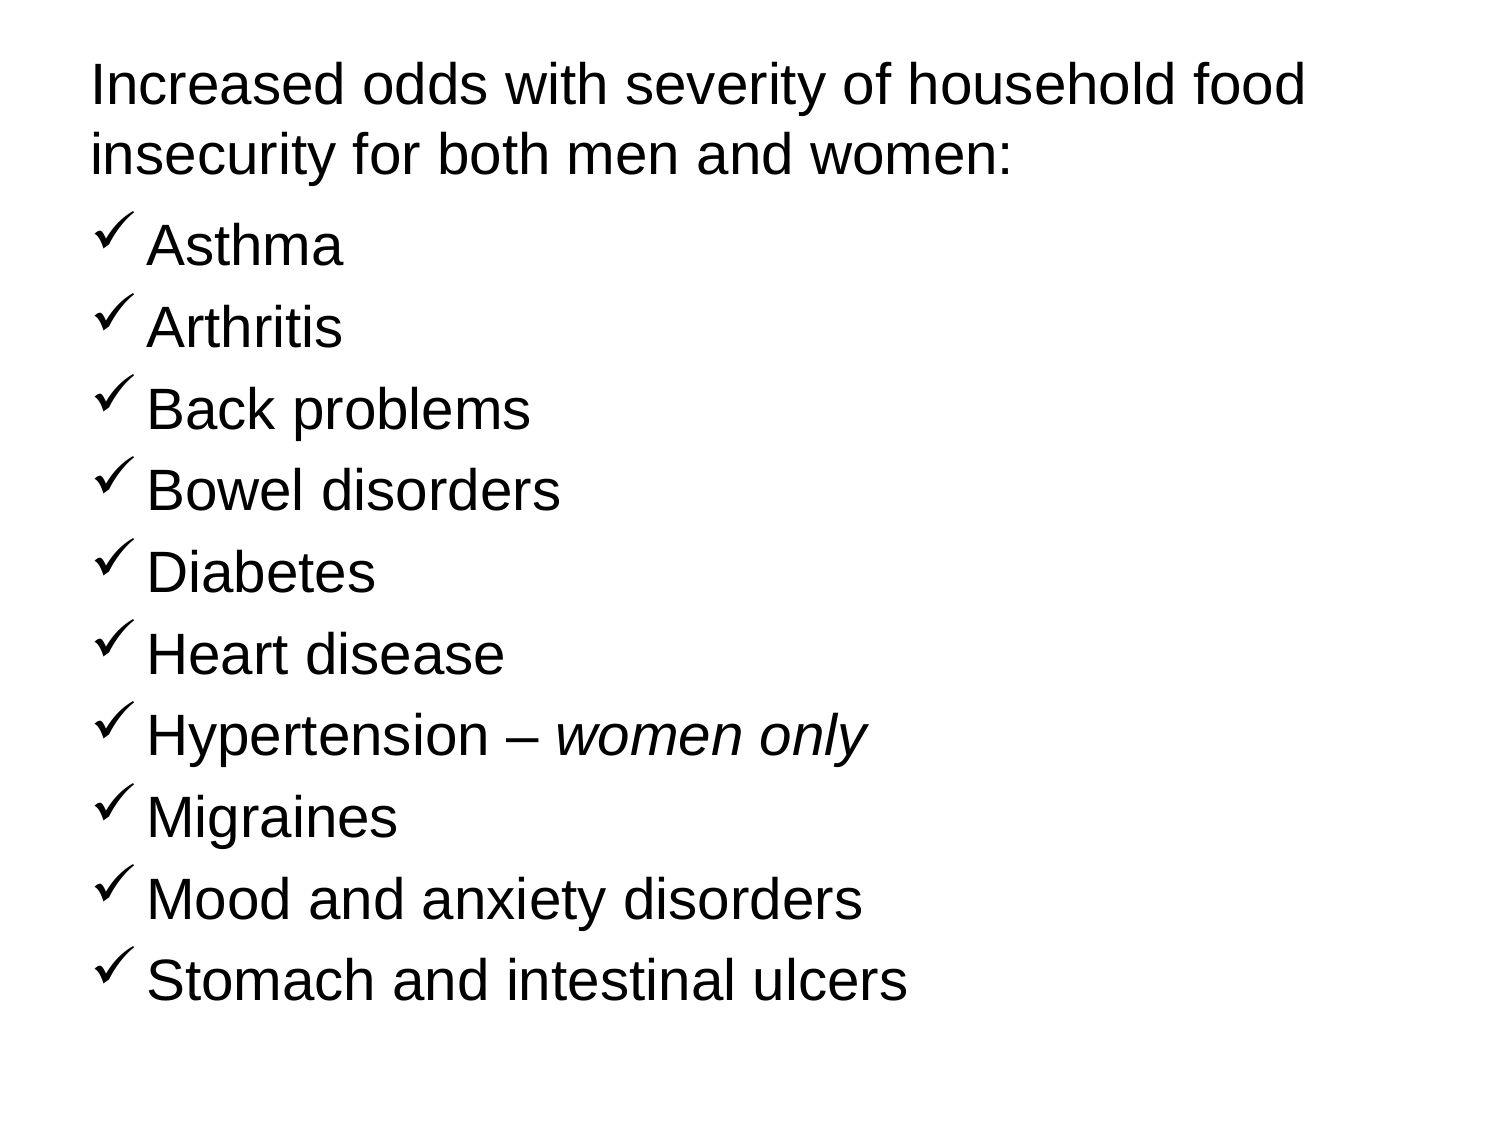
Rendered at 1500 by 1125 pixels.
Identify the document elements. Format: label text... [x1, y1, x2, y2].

list Asthma Arthritis Back problems Bowel disorders Diabetes Heart disease Hypertension – women only Migraines Mood and anxiety disorders Stomach and intestinal ulcers [75, 200, 1425, 1050]
title Increased odds with severity of household food insecurity for both men and women: [75, 45, 1425, 188]
